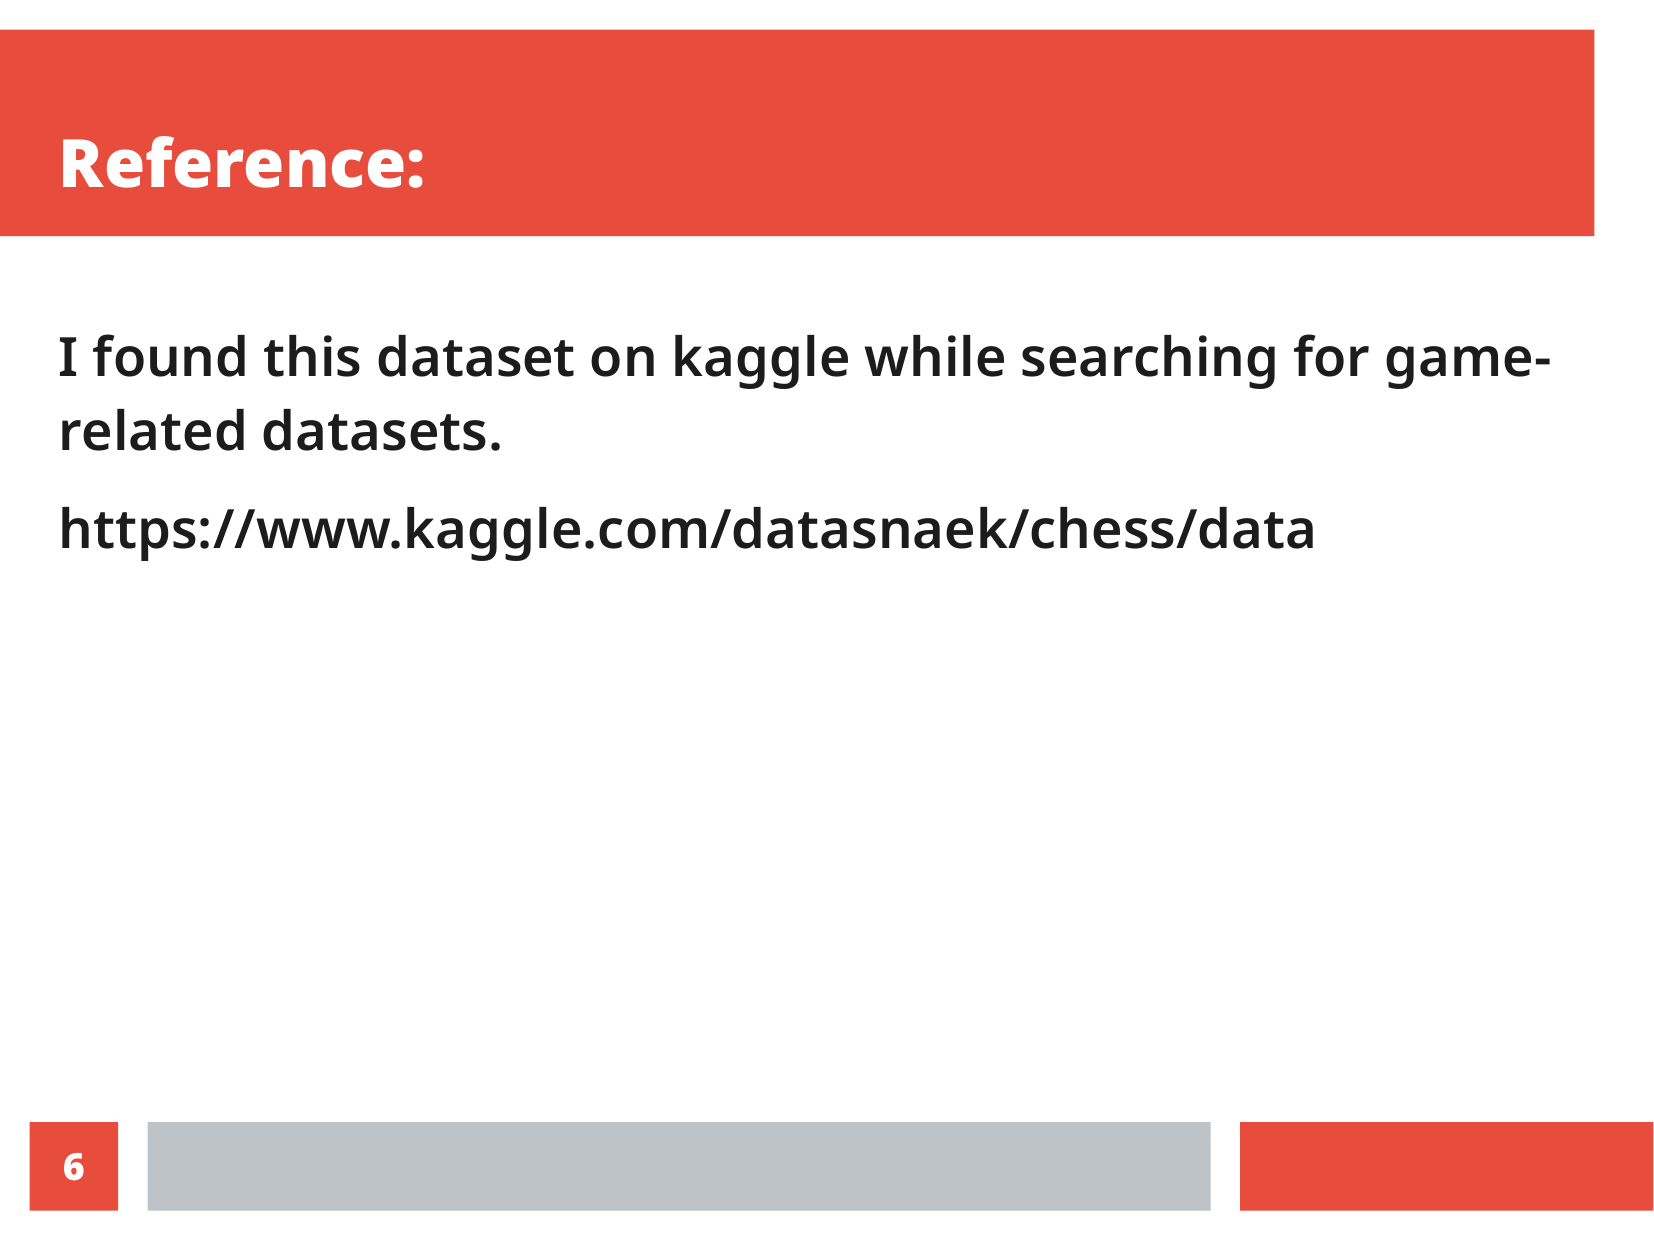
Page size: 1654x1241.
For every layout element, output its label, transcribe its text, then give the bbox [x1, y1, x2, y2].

list I found this dataset on kaggle while searching for game-related datasets. https://www.kaggle.com/datasnaek/chess/data [59, 318, 1565, 1087]
title Reference: [59, 59, 1595, 207]
